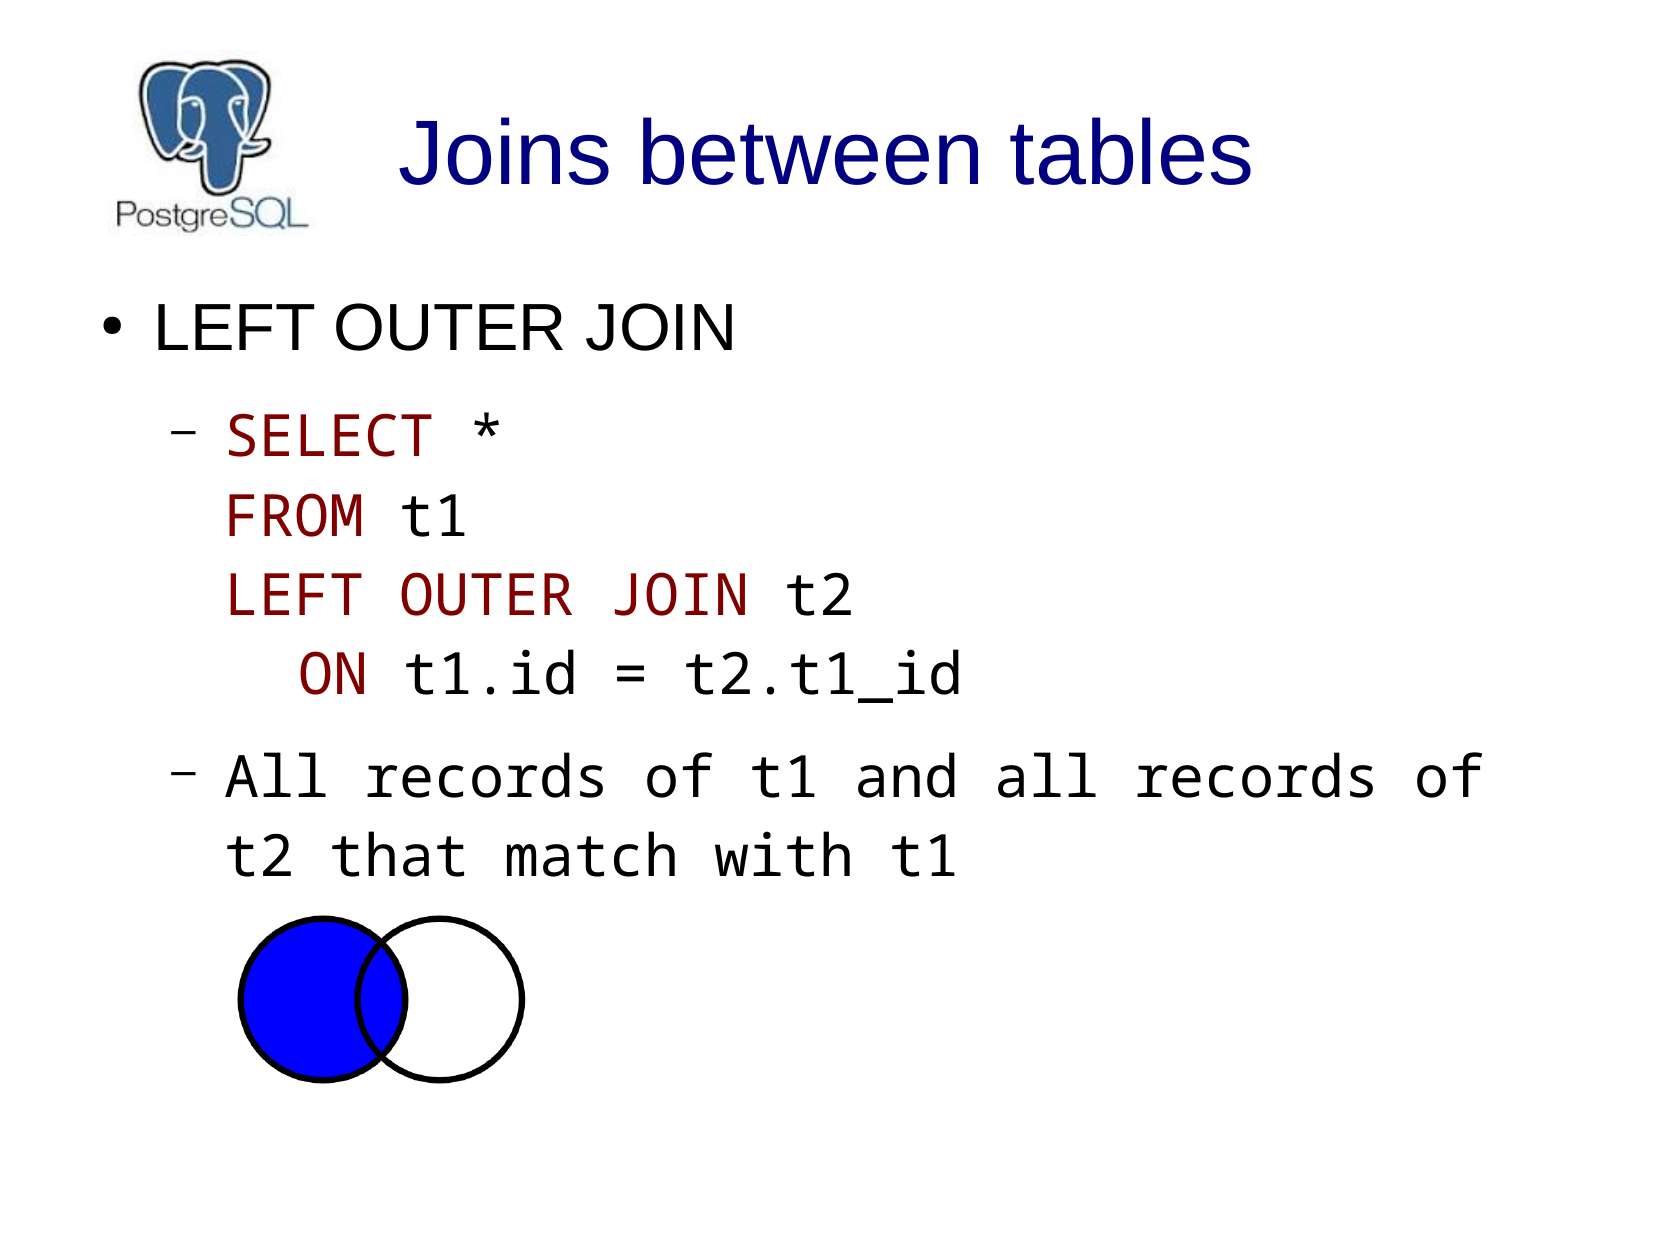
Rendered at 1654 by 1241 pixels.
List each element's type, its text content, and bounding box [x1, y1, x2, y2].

picture [58, 50, 356, 237]
picture [231, 909, 532, 1087]
list LEFT OUTER JOIN SELECT * FROM t1 LEFT OUTER JOIN t2 ON t1.id = t2.t1_id All records of t1 and all records of t2 that match with t1 [82, 290, 1538, 1010]
title Joins between tables [82, 49, 1571, 257]
